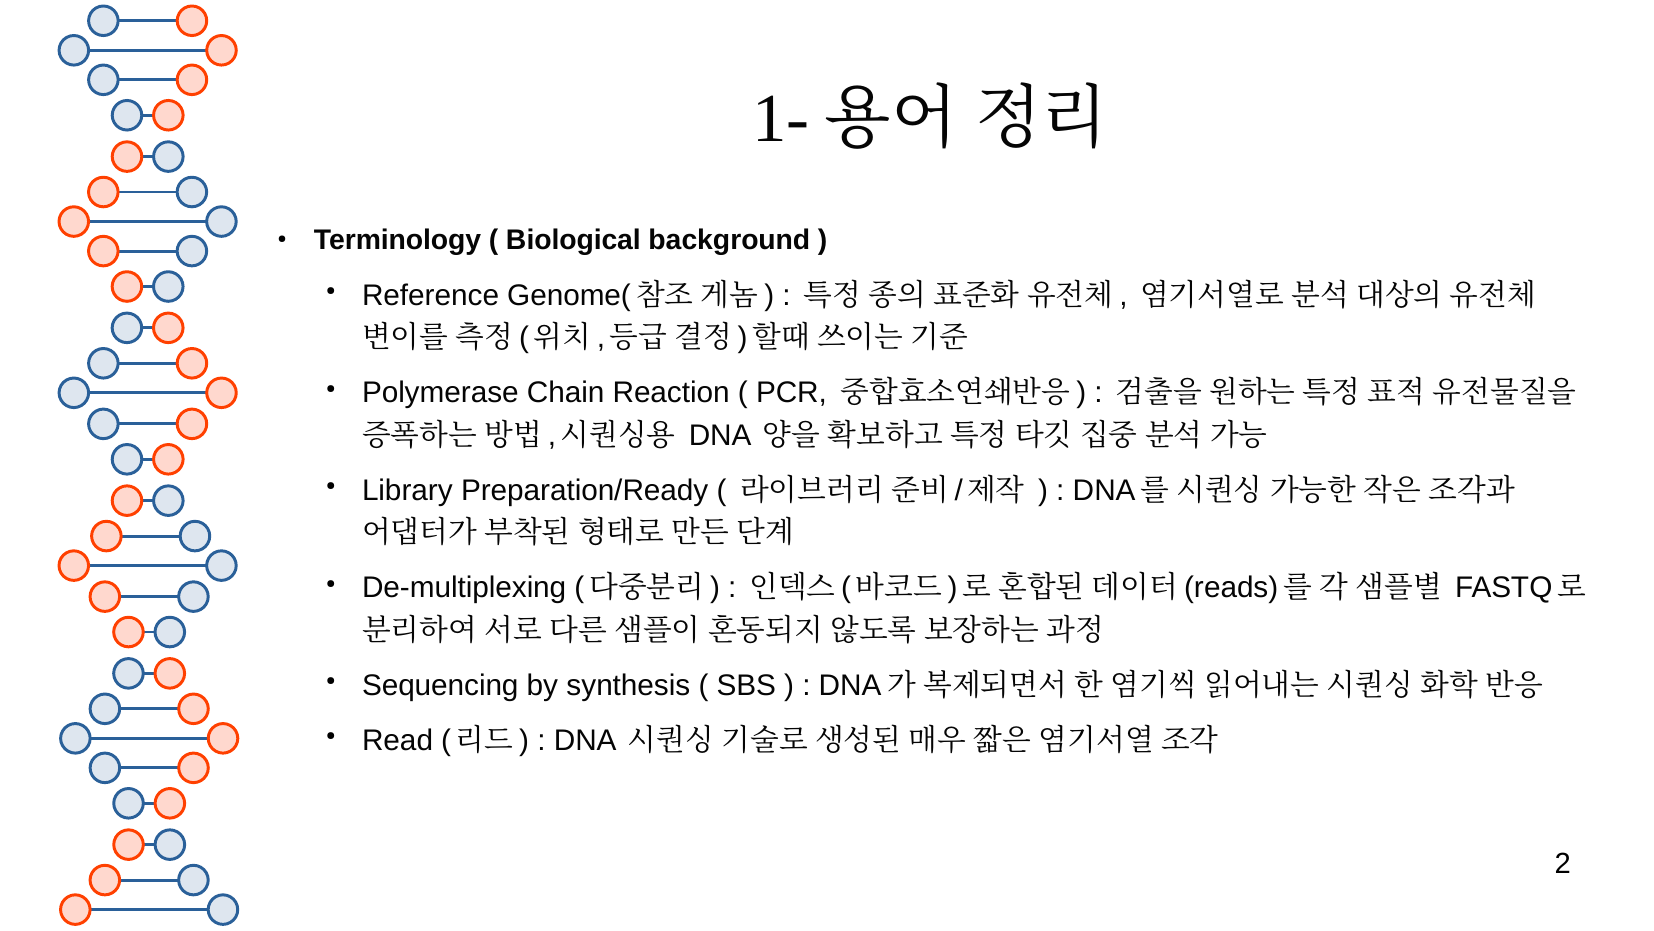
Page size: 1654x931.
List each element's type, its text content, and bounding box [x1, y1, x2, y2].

list Terminology ( Biological background ) Reference Genome(참조 게놈) : 특정 종의 표준화 유전체, 염기서열로 분석 대상의 유전체 변이를 측정(위치,등급 결정)할때 쓰이는 기준 Polymerase Chain Reaction ( PCR, 중합효소연쇄반응) : 검출을 원하는 특정 표적 유전물질을 증폭하는 방법,시퀀싱용 DNA 양을 확보하고 특정 타깃 집중 분석 가능 Library Preparation/Ready ( 라이브러리 준비/제작 ) : DNA를 시퀀싱 가능한 작은 조각과 어댑터가 부착된 형태로 만든 단계 De-multiplexing (다중분리) : 인덱스(바코드)로 혼합된 데이터(reads)를 각 샘플별 FASTQ로 분리하여 서로 다른 샘플이 혼동되지 않도록 보장하는 과정 Sequencing by synthesis ( SBS ) : DNA가 복제되면서 한 염기씩 읽어내는 시퀀싱 화학 반응 Read (리드) : DNA 시퀀싱 기술로 생성된 매우 짧은 염기서열 조각 [265, 224, 1595, 764]
title 1-용어 정리 [265, 35, 1595, 189]
